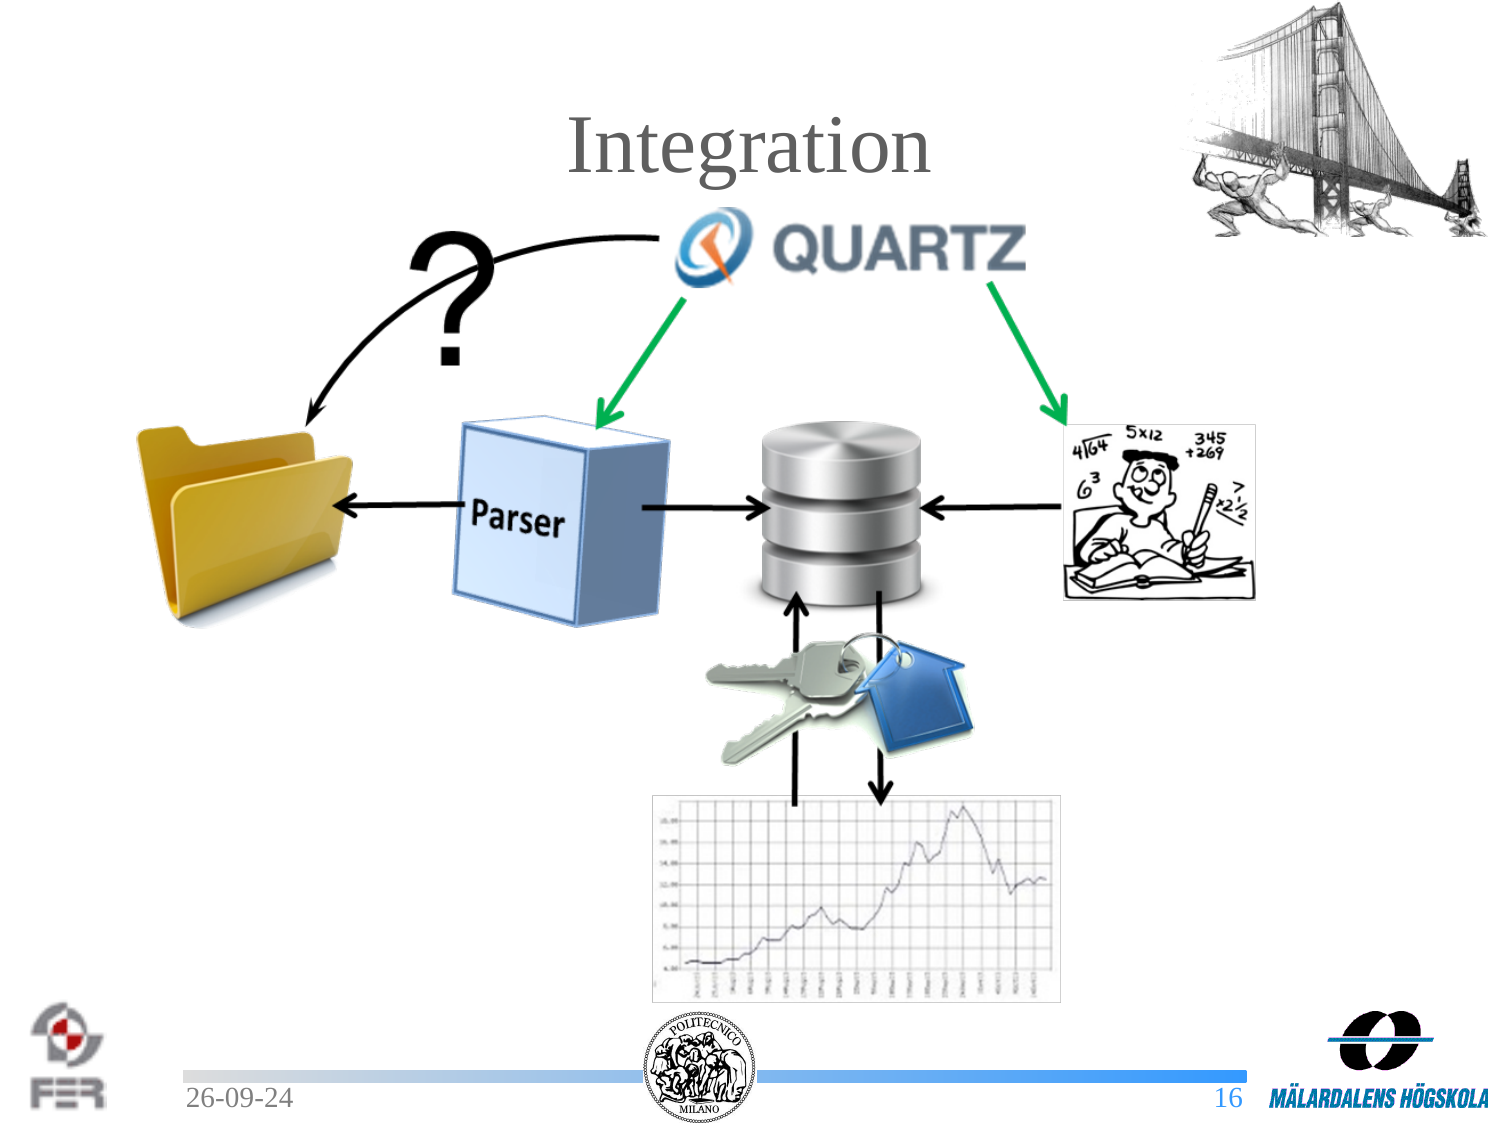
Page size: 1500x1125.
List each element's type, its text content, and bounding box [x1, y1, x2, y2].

picture [643, 1011, 757, 1123]
picture [29, 987, 107, 1125]
picture [1435, 1096, 1441, 1104]
text_box 13-12-18 [171, 1070, 396, 1114]
picture [1454, 1091, 1459, 1108]
text_box <numero> [1186, 1070, 1258, 1114]
picture [135, 0, 1488, 1004]
picture [1368, 1093, 1374, 1104]
picture [1269, 1011, 1488, 1108]
title Integration [75, 45, 1175, 233]
